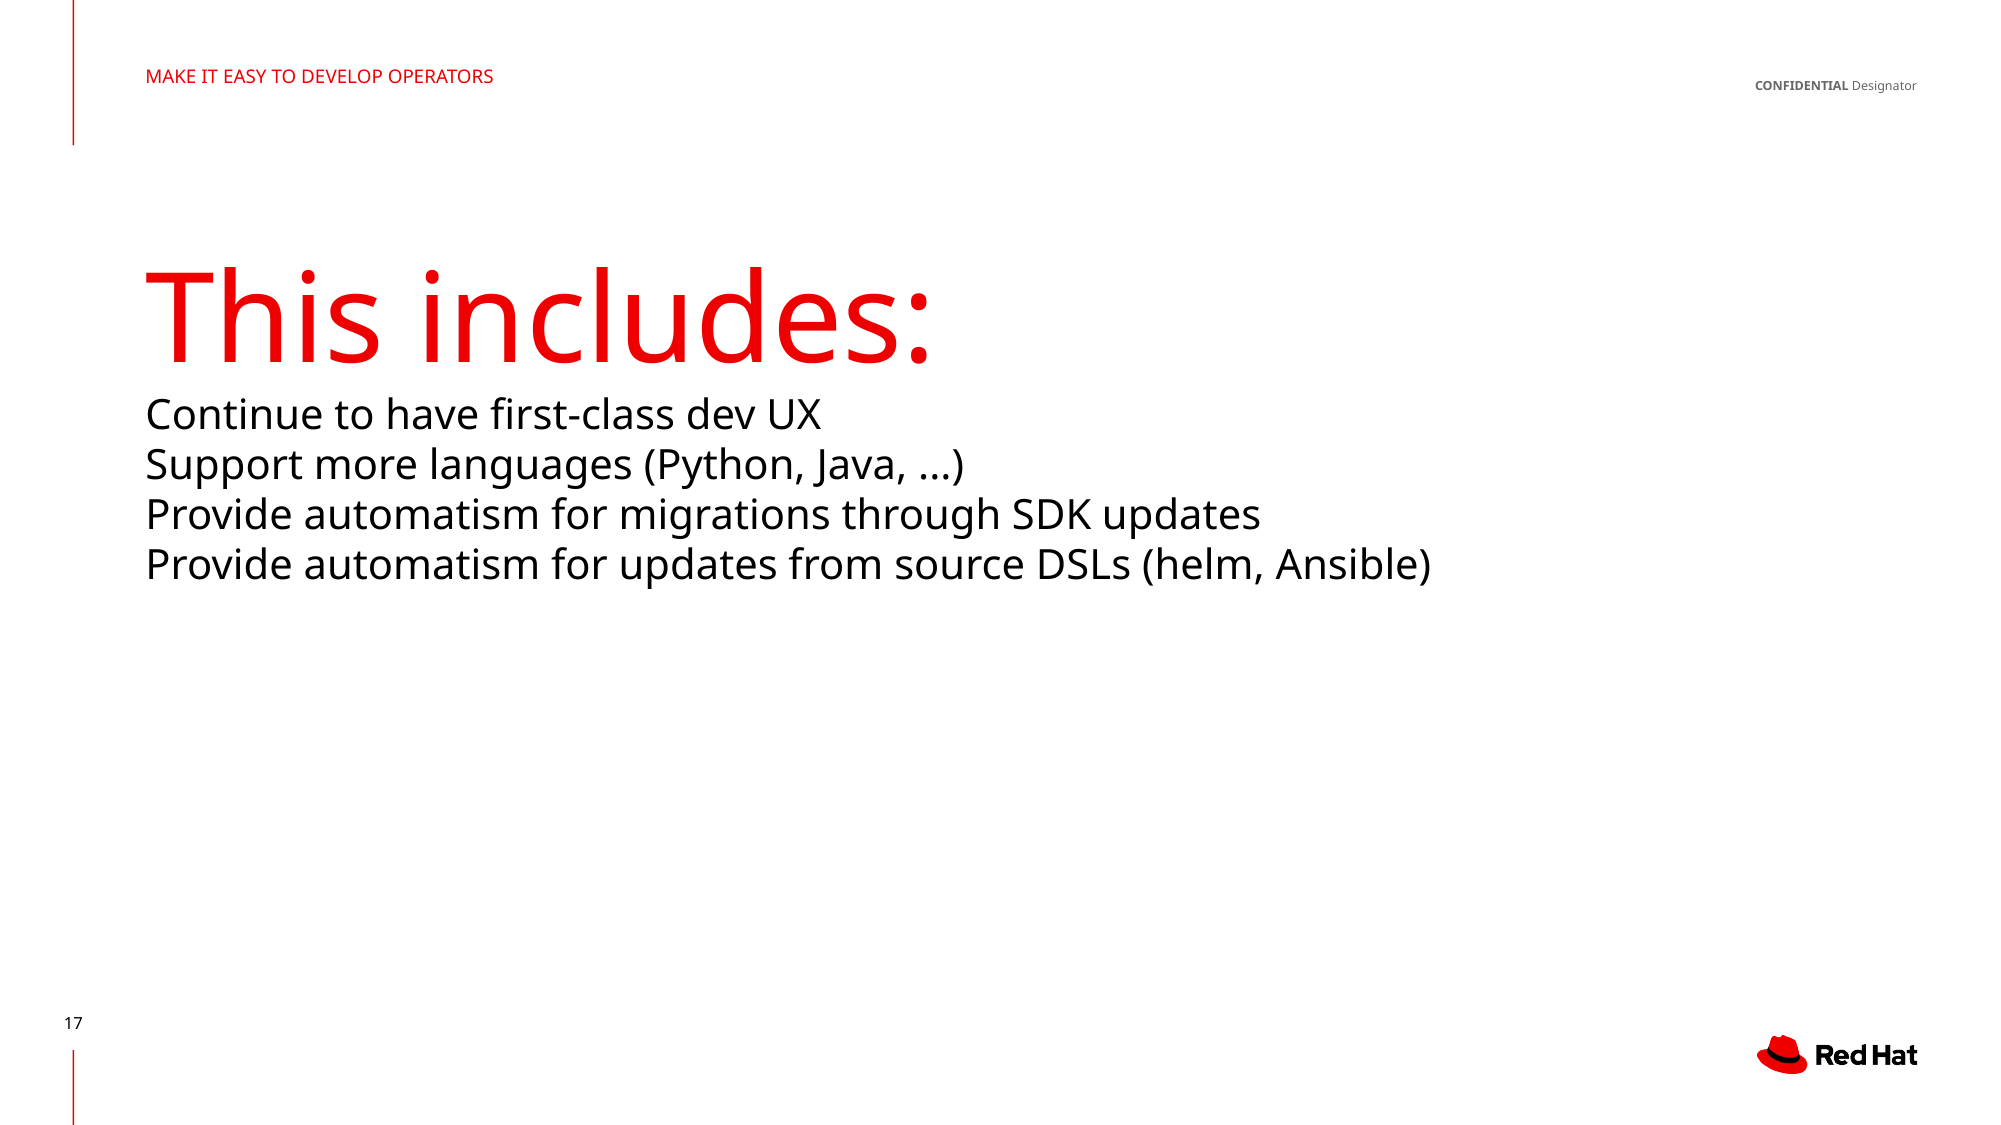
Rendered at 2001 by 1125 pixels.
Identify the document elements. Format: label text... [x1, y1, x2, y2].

picture [1757, 1035, 1918, 1074]
slide_number <number> [13, 1012, 134, 1036]
subtitle MAKE IT EASY TO DEVELOP OPERATORS [73, 9, 919, 143]
title This includes: Continue to have first-class dev UX Support more languages (Python, Java, ...) Provide automatism for migrations through SDK updates Provide automatism for updates from source DSLs (helm, Ansible) [73, 222, 1926, 943]
